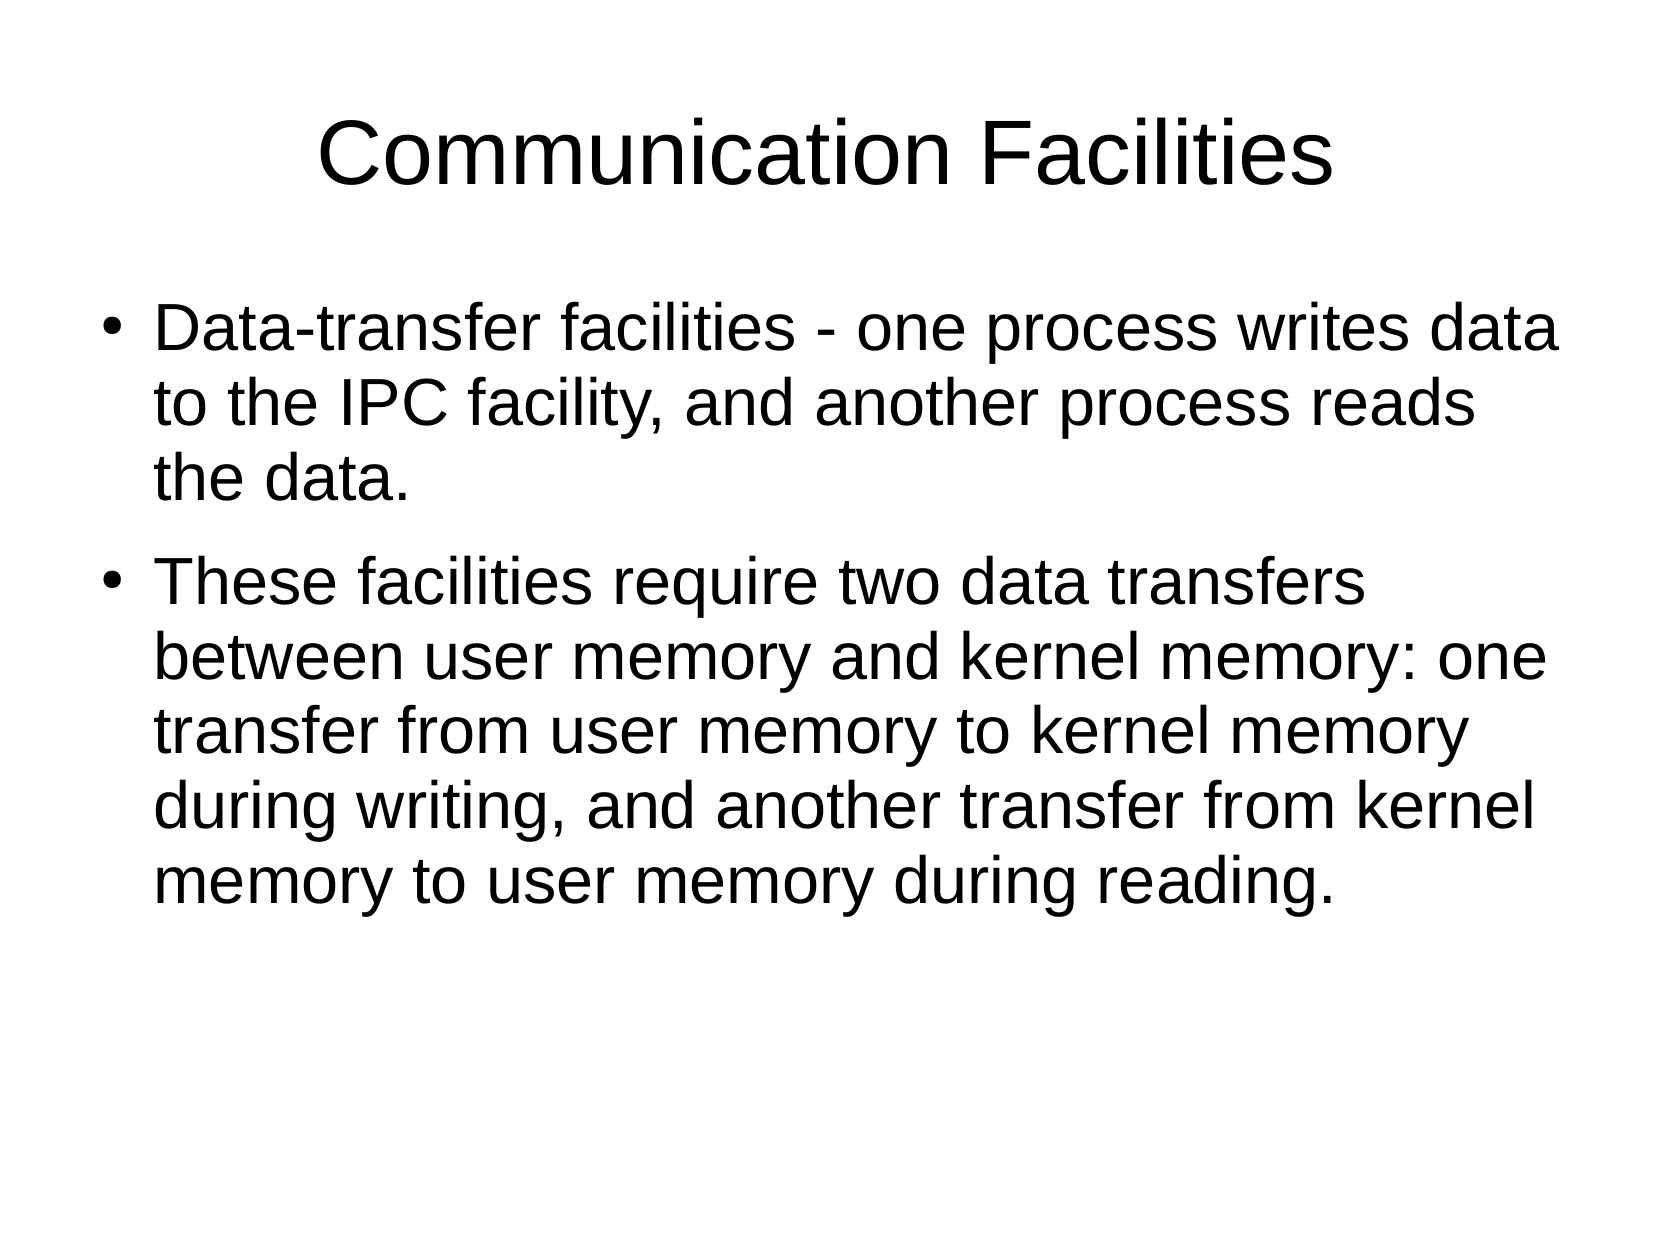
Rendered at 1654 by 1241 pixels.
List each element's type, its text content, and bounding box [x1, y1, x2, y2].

title Communication Facilities [82, 49, 1571, 257]
list Data-transfer facilities - one process writes data to the IPC facility, and another process reads the data. These facilities require two data transfers between user memory and kernel memory: one transfer from user memory to kernel memory during writing, and another transfer from kernel memory to user memory during reading. [82, 290, 1571, 1010]
